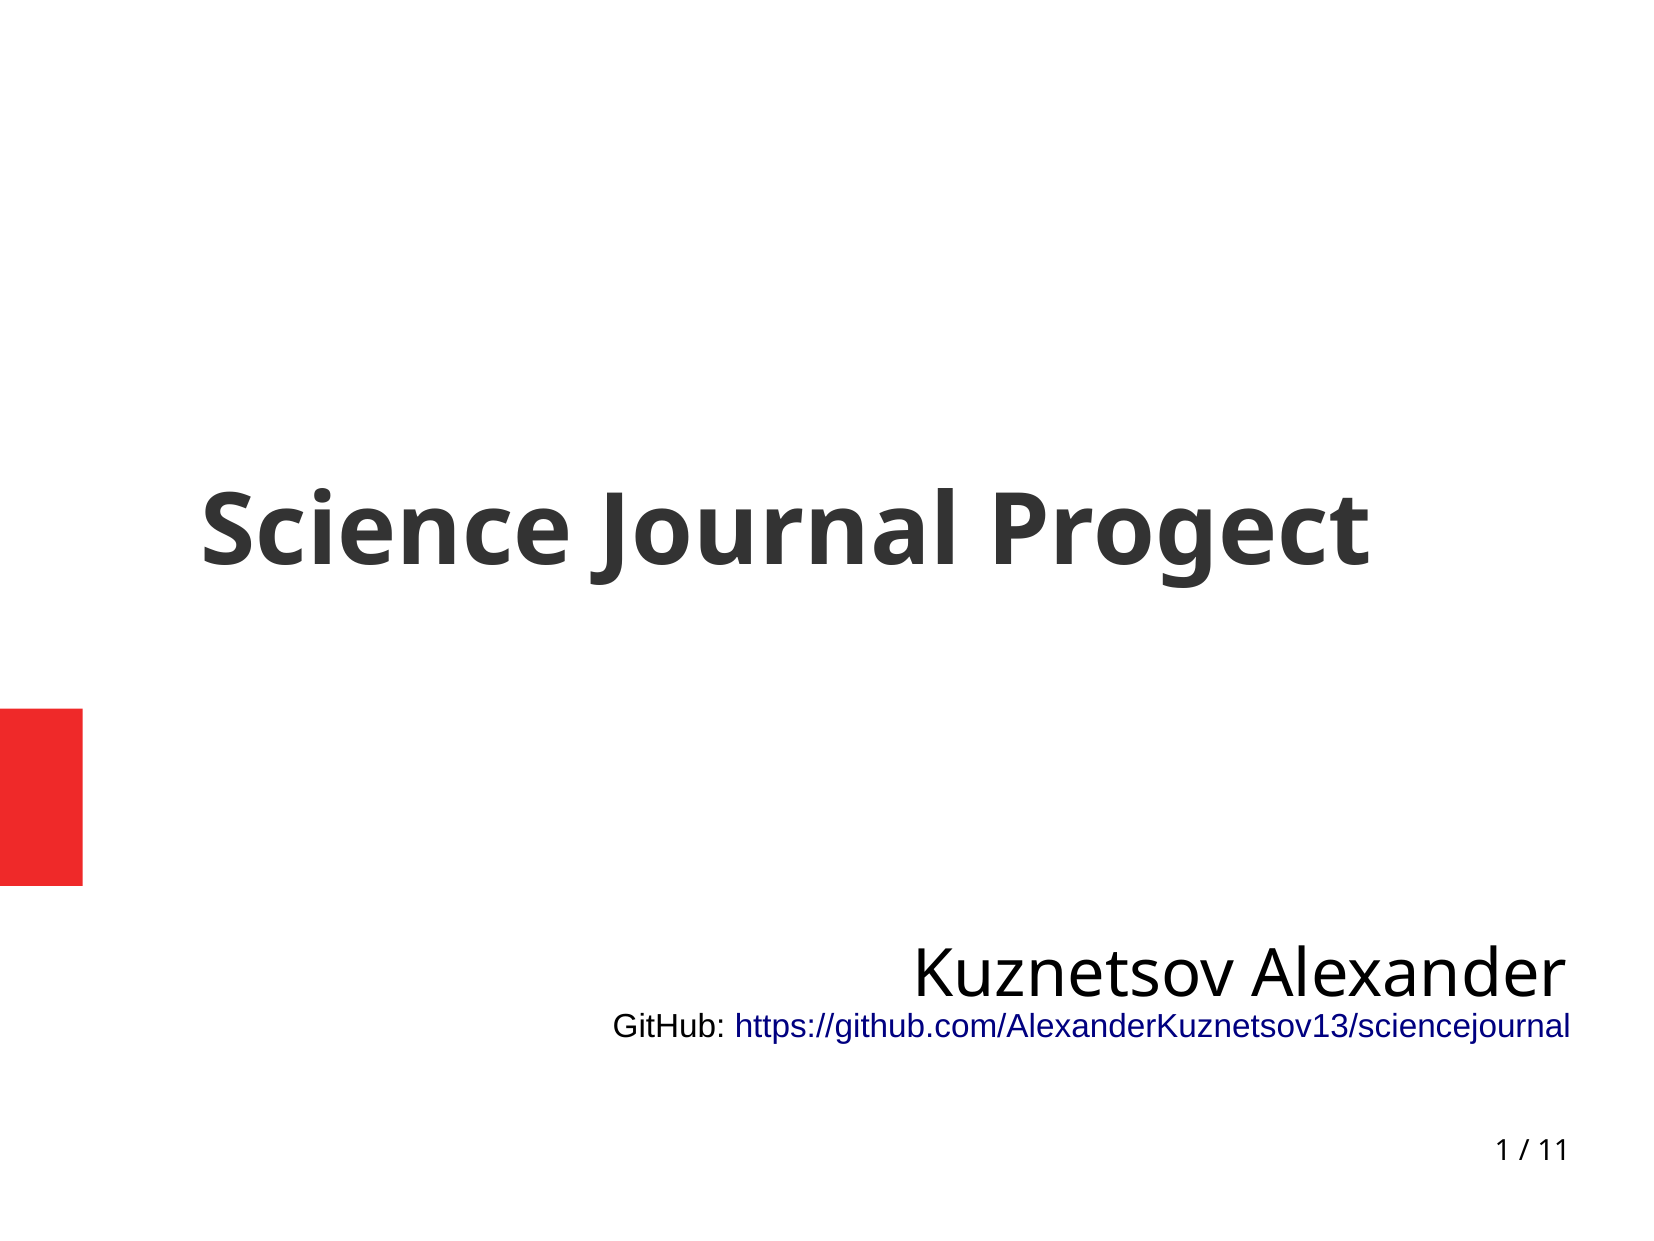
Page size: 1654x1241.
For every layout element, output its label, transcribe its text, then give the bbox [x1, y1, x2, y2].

text_box GitHub: https://github.com/AlexanderKuznetsov13/sciencejournal [425, 988, 1654, 1063]
subtitle Kuznetsov Alexander [909, 924, 1571, 988]
title Science Journal Progect [200, 389, 1607, 663]
